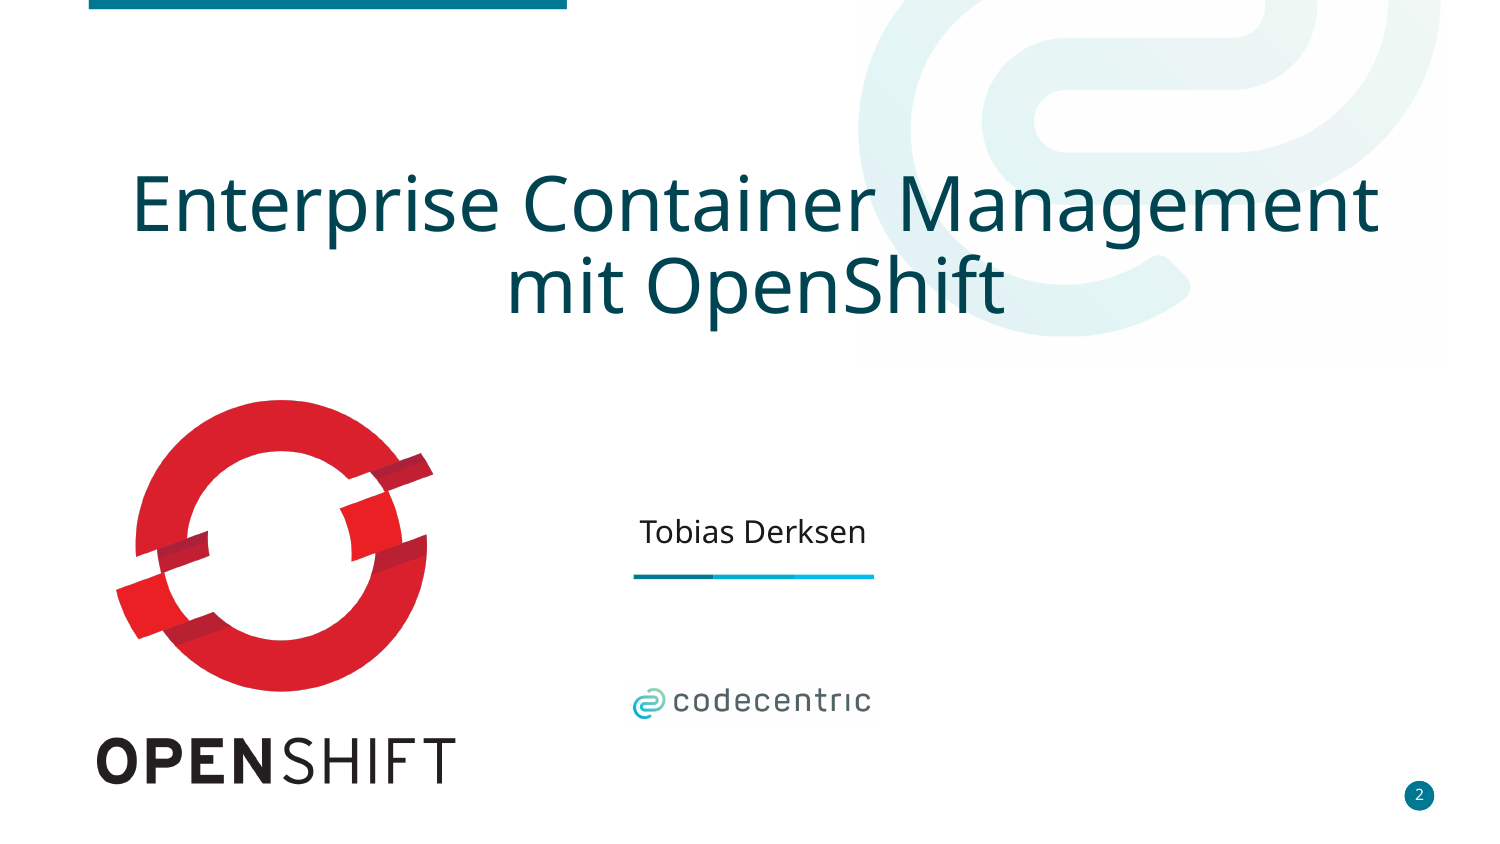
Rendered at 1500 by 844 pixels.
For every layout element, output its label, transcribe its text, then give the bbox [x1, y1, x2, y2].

picture [858, 0, 1443, 366]
list Tobias Derksen [466, 516, 1420, 746]
picture [629, 681, 874, 726]
slide_number <number> [1396, 783, 1443, 808]
title Enterprise Container Management mit OpenShift [90, 165, 1423, 346]
picture [86, 389, 466, 795]
